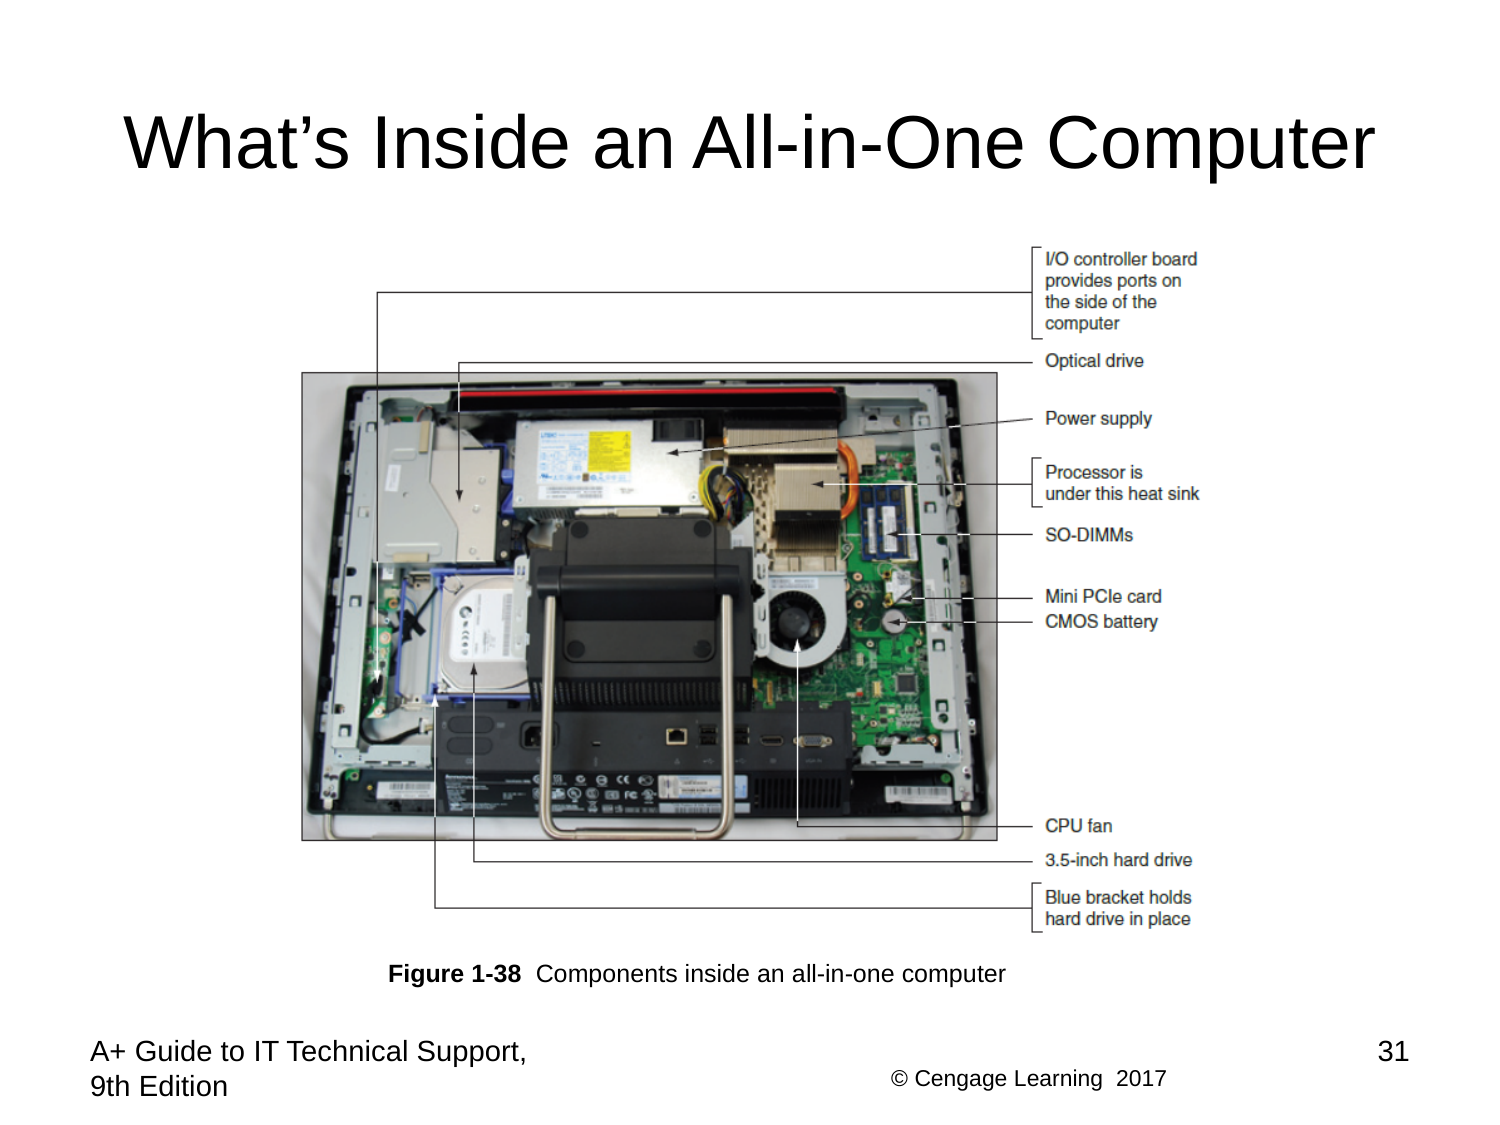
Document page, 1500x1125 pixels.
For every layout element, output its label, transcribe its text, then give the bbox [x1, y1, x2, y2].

text_box Figure 1-38 Components inside an all-in-one computer [373, 950, 1022, 995]
slide_number <number> [1312, 1024, 1425, 1103]
title What’s Inside an All-in-One Computer [75, 45, 1425, 233]
picture [294, 243, 1206, 940]
footer A+ Guide to IT Technical Support, 9th Edition [75, 1024, 588, 1103]
